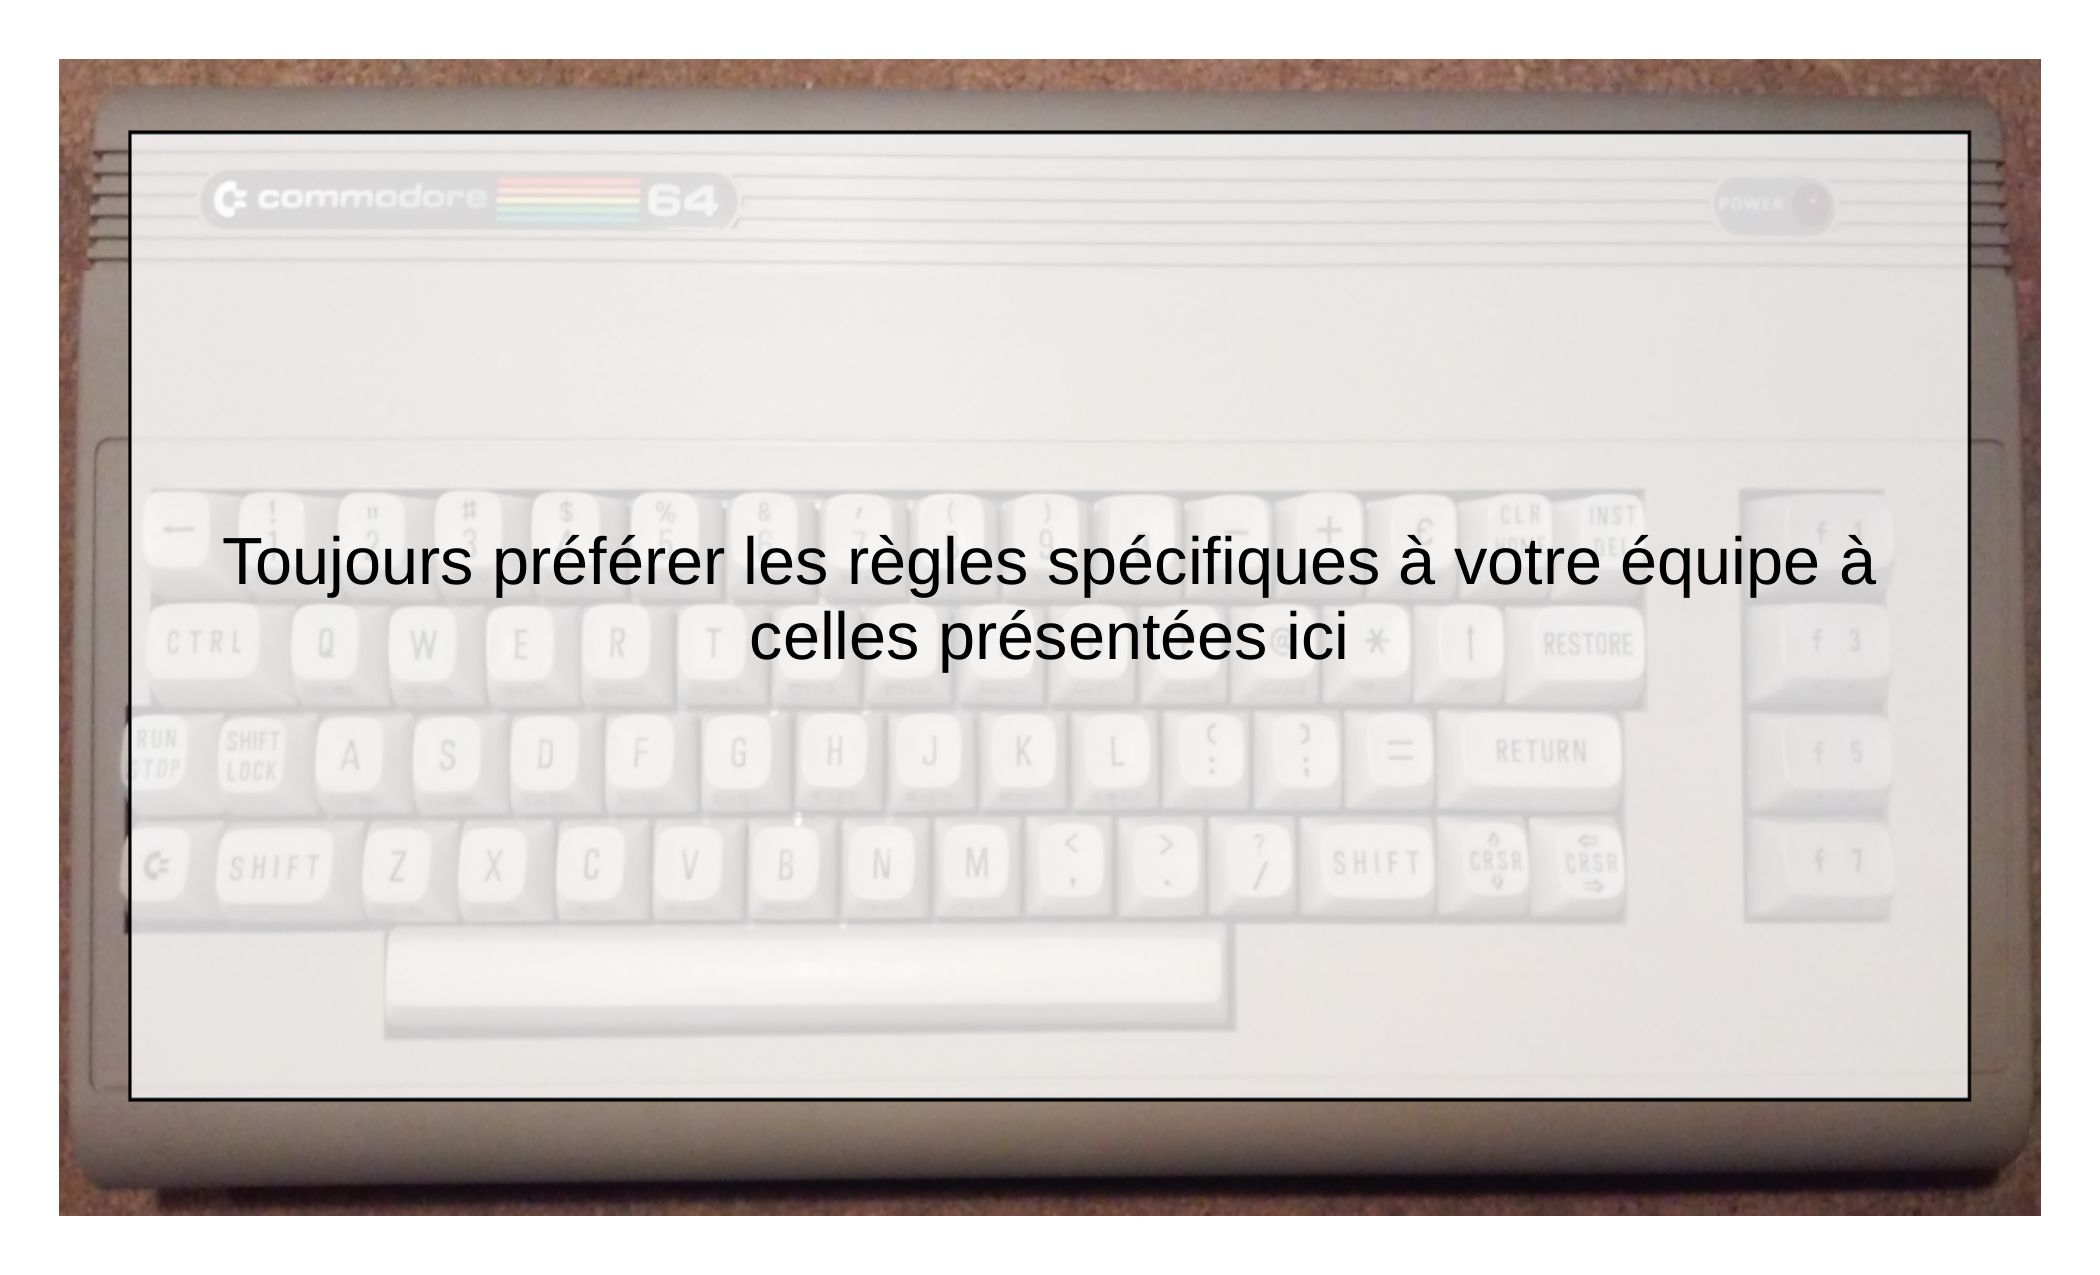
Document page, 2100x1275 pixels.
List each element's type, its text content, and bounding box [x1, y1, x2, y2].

picture [59, 59, 2041, 1216]
subtitle Toujours préférer les règles spécifiques à votre équipe à celles présentées ici [158, 105, 1942, 1094]
